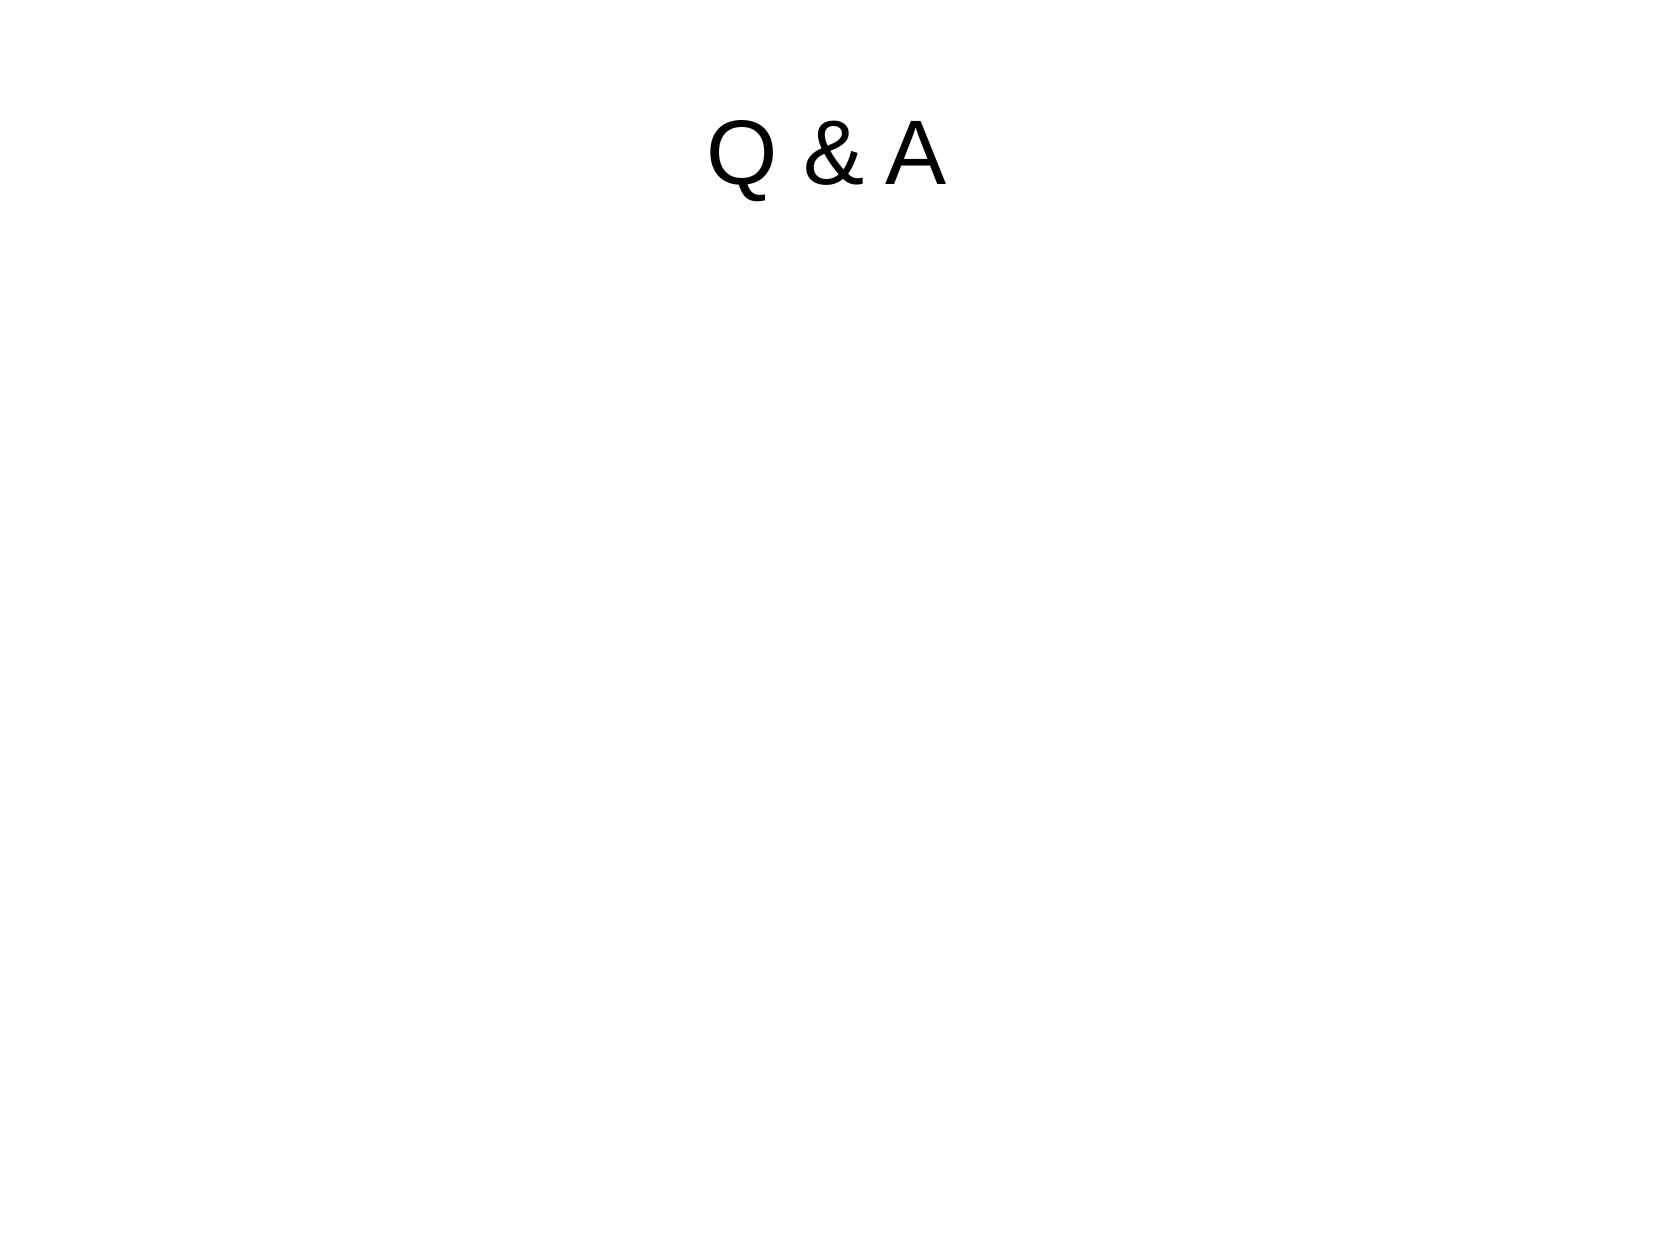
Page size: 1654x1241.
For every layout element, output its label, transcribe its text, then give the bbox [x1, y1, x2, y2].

title Q & A [82, 49, 1571, 257]
